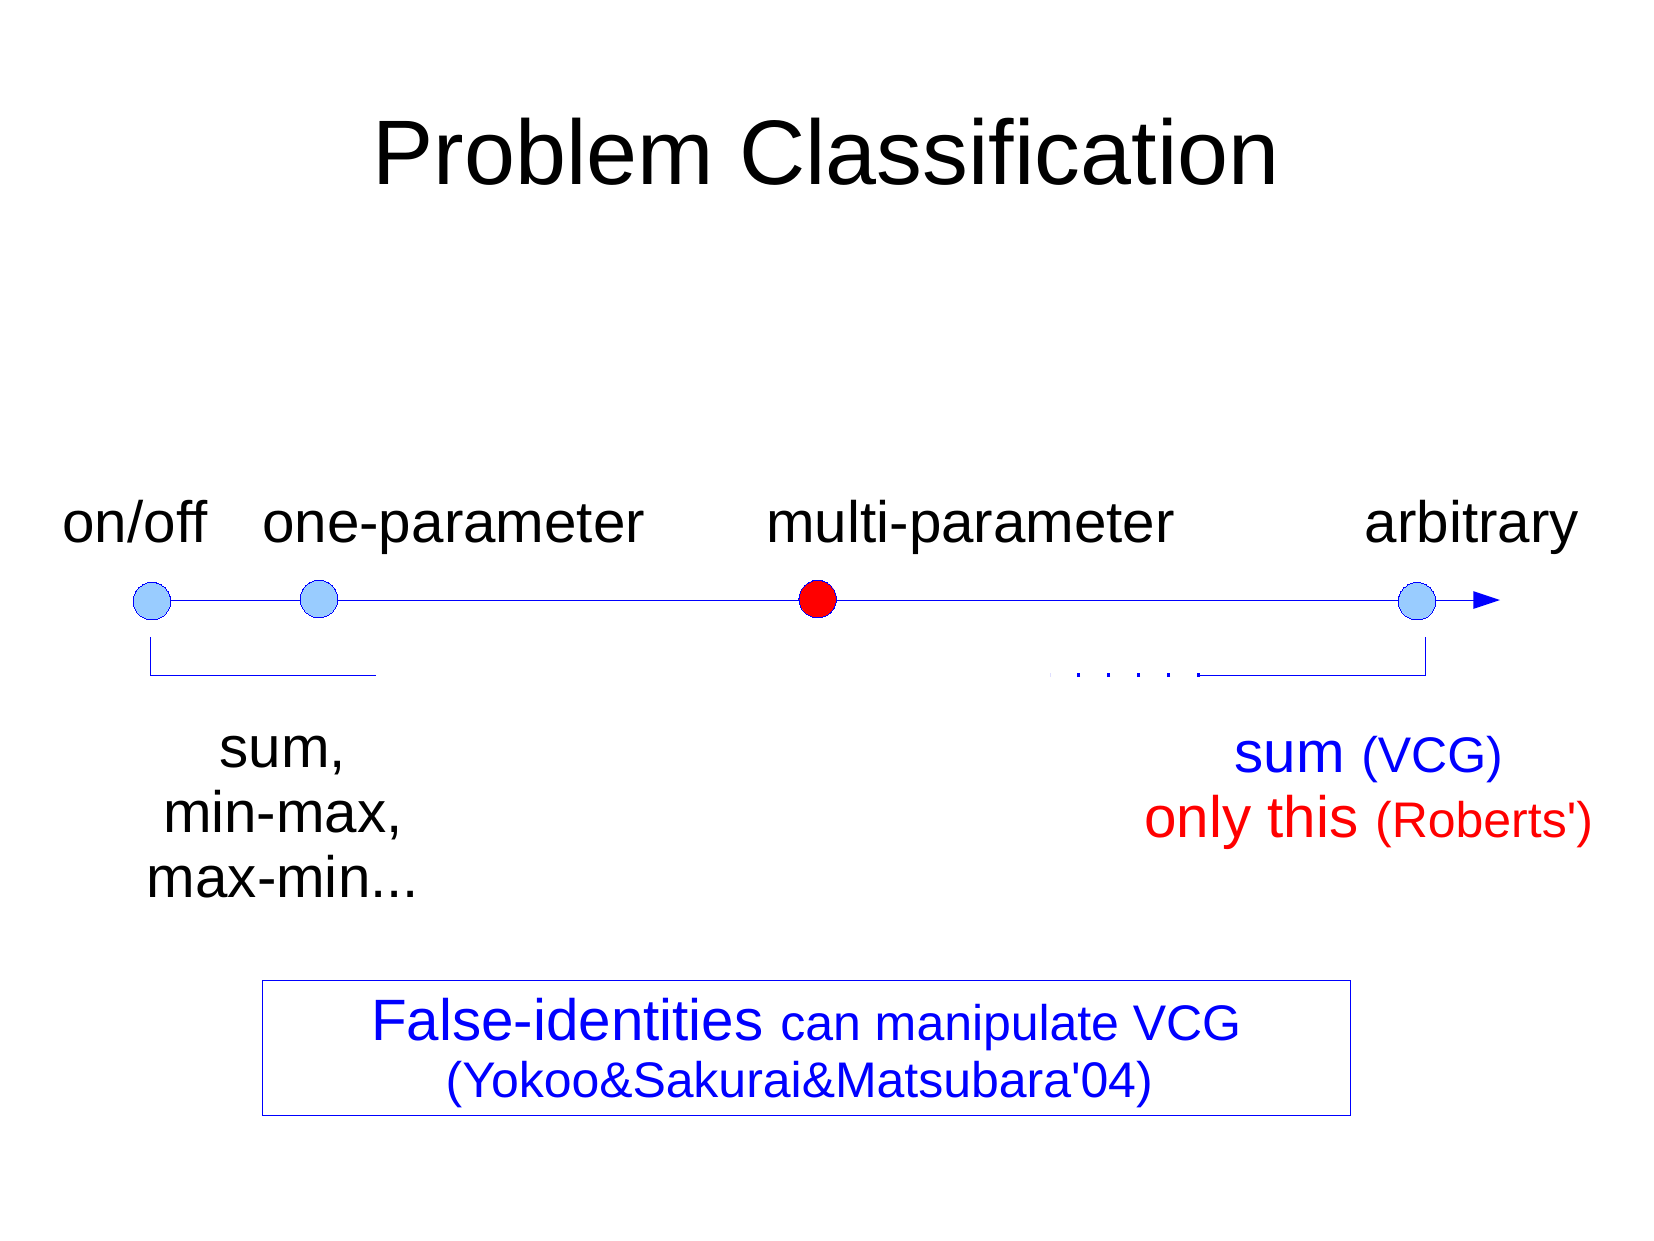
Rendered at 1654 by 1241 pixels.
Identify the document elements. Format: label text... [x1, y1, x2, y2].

text_box one-parameter [225, 482, 683, 563]
text_box sum, min-max, max-min... [116, 707, 451, 918]
text_box on/off [0, 482, 225, 563]
text_box [300, 580, 338, 618]
text_box False-identities can manipulate VCG (Yokoo&Sakurai&Matsubara'04) [262, 980, 1351, 1116]
text_box sum (VCG) only this (Roberts') [1125, 712, 1613, 858]
text_box [798, 580, 837, 618]
title Problem Classification [82, 56, 1571, 250]
text_box [133, 582, 171, 620]
text_box multi-parameter [742, 482, 1201, 563]
text_box [1398, 582, 1436, 620]
text_box arbitrary [1350, 482, 1654, 563]
